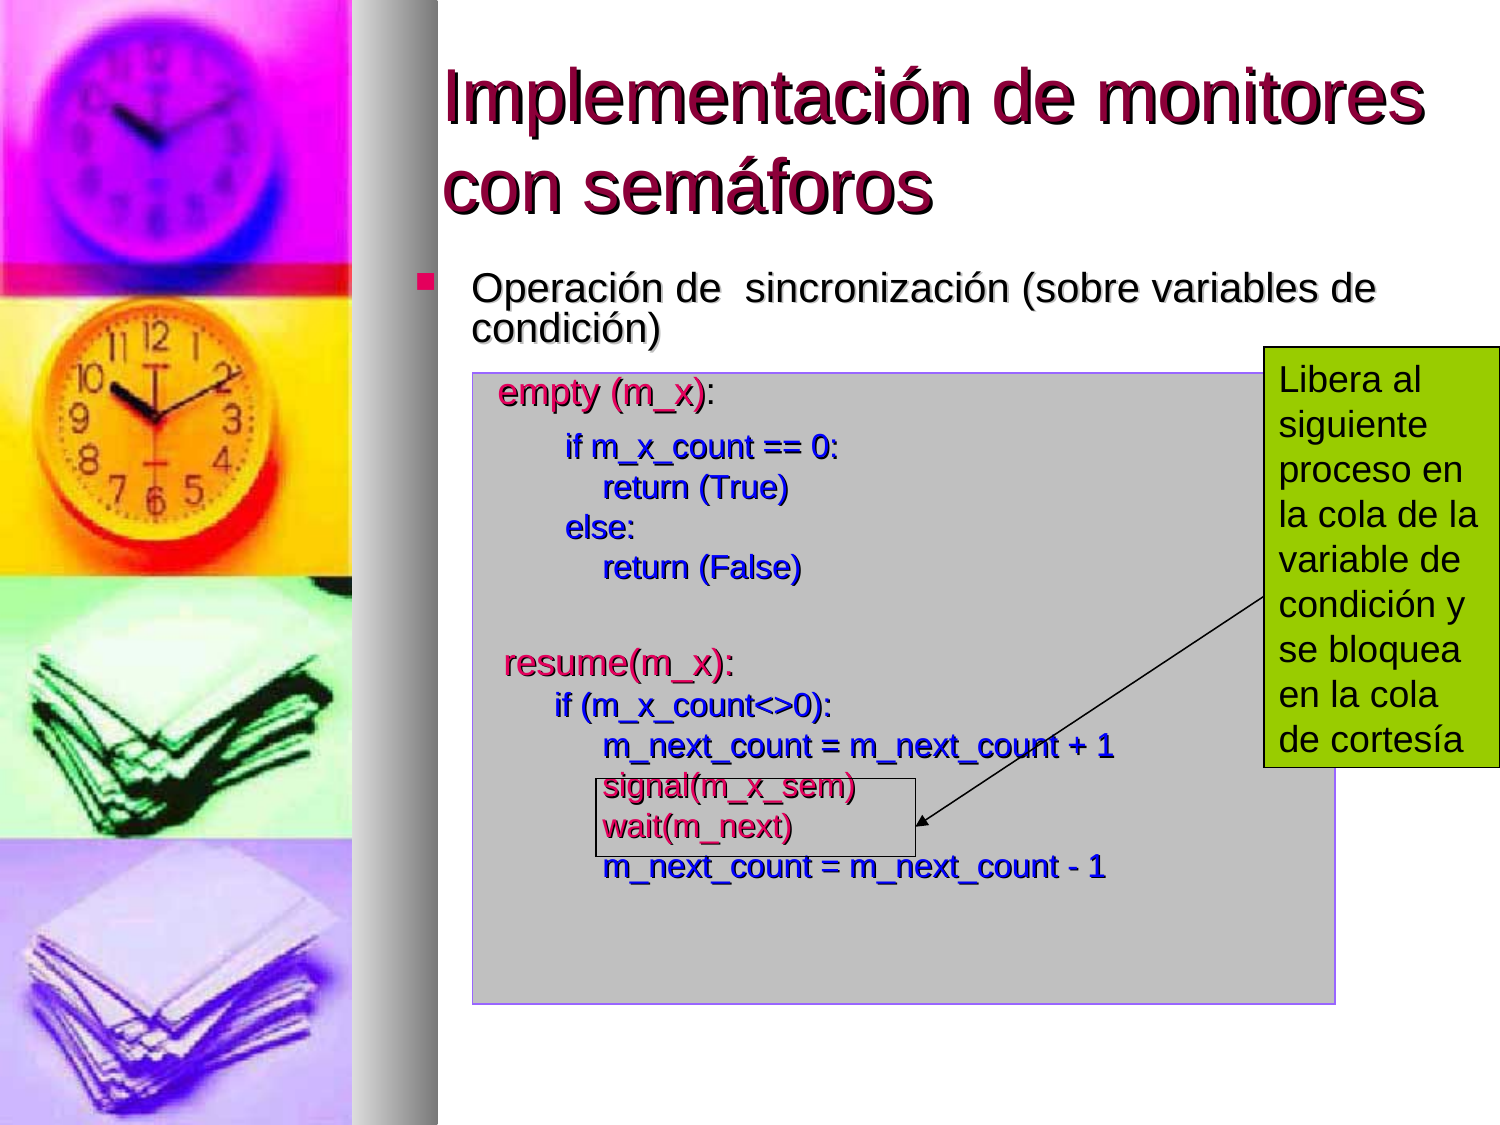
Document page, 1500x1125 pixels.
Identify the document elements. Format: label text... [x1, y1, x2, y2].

text_box [472, 1000, 1335, 1004]
picture [0, 0, 352, 1125]
text_box Libera al siguiente proceso en la cola de la variable de condición y se bloquea en la cola de cortesía [1263, 347, 1500, 768]
title Implementación de monitores con semáforos [426, 36, 1477, 237]
list Operación de sincronización (sobre variables de condición) empty (m_x): if m_x_count == 0: return (True) else: return (False) resume(m_x): if (m_x_count<>0): m_next_count = m_next_count + 1 signal(m_x_sem) wait(m_next) m_next_count = m_next_count - 1 [399, 262, 1450, 1000]
list Operación de sincronización (sobre variables de condición) empty (m_x): if m_x_count == 0: return (True) else: return (False) resume(m_x): if (m_x_count<>0): m_next_count = m_next_count + 1 signal(m_x_sem) wait(m_next) m_next_count = m_next_count - 1 [597, 779, 915, 856]
